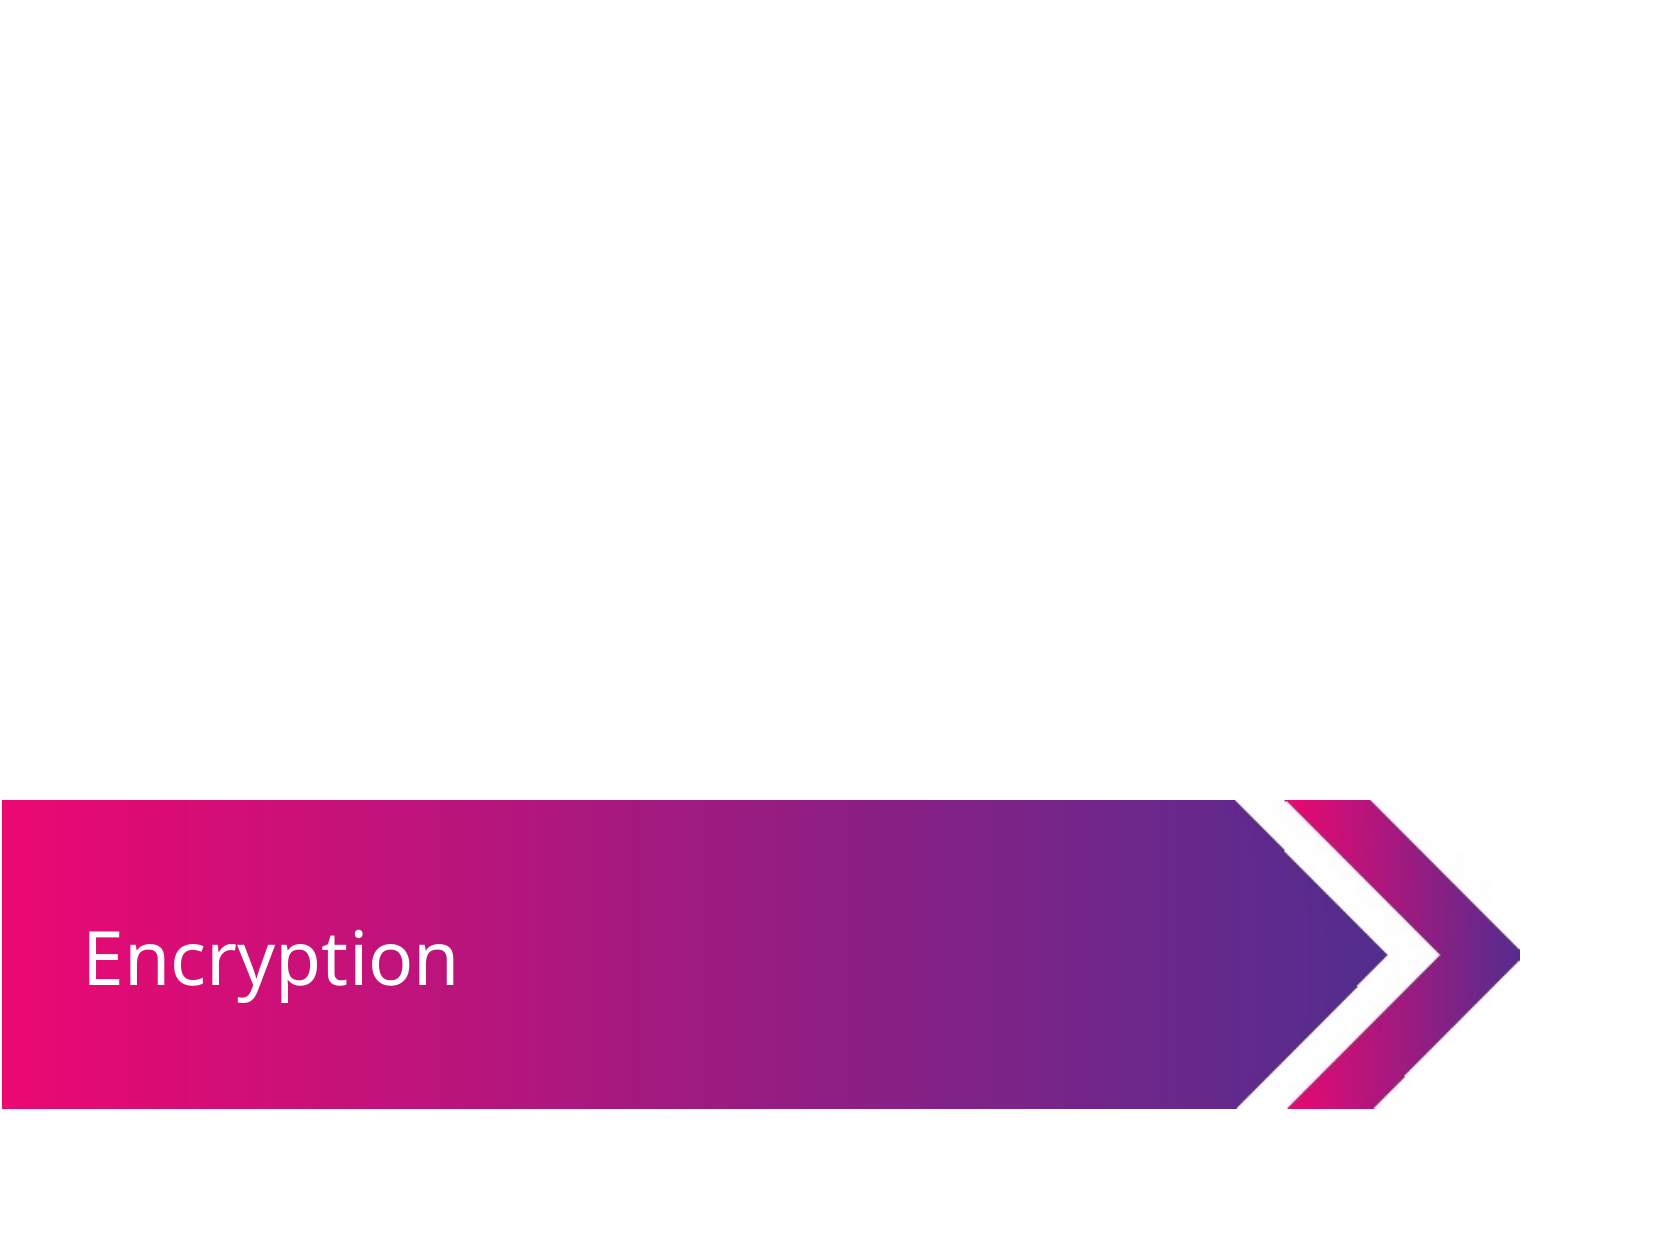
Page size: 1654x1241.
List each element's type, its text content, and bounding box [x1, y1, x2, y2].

title Encryption [82, 852, 1396, 1060]
picture [2, 800, 1520, 1109]
